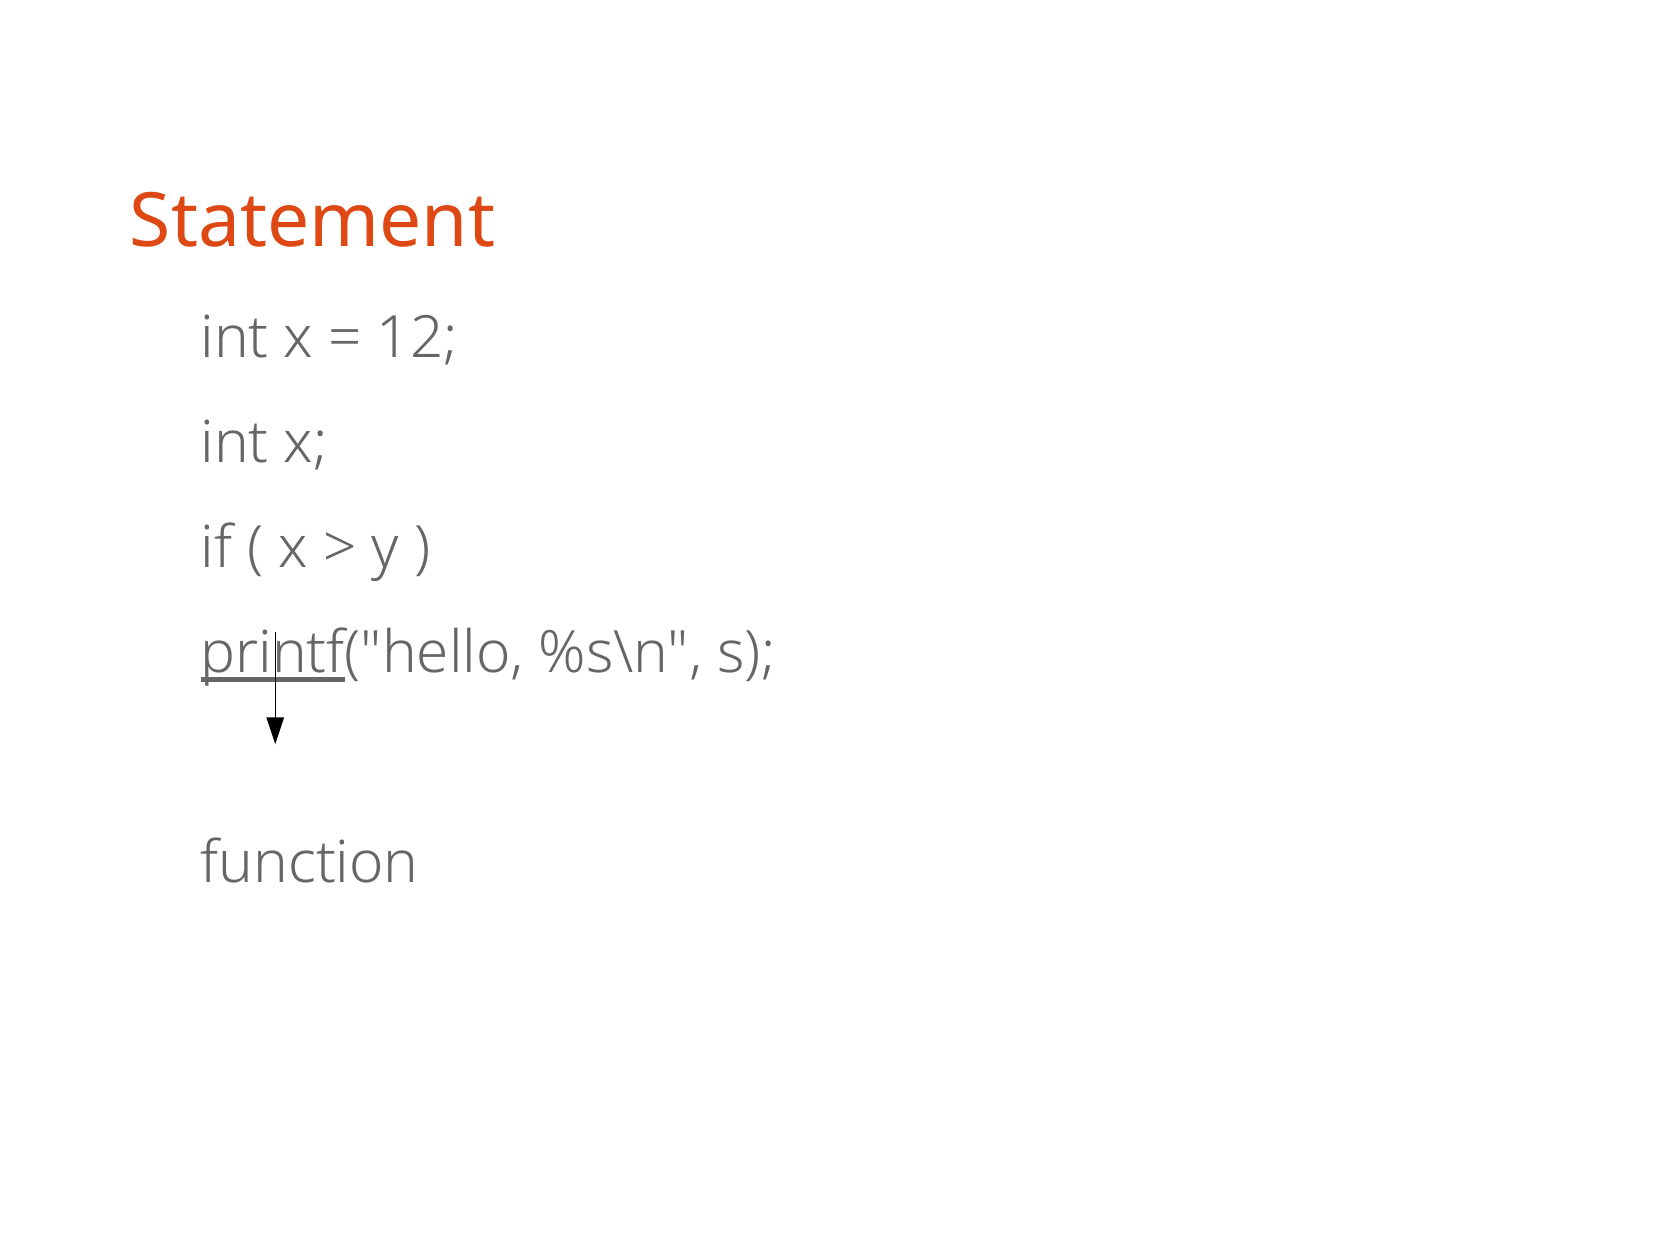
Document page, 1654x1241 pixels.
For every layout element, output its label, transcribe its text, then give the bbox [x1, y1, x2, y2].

list int x = 12; int x; if ( x > y ) printf("hello, %s\n", s); function [129, 295, 1518, 1010]
title Statement [129, 153, 1518, 281]
